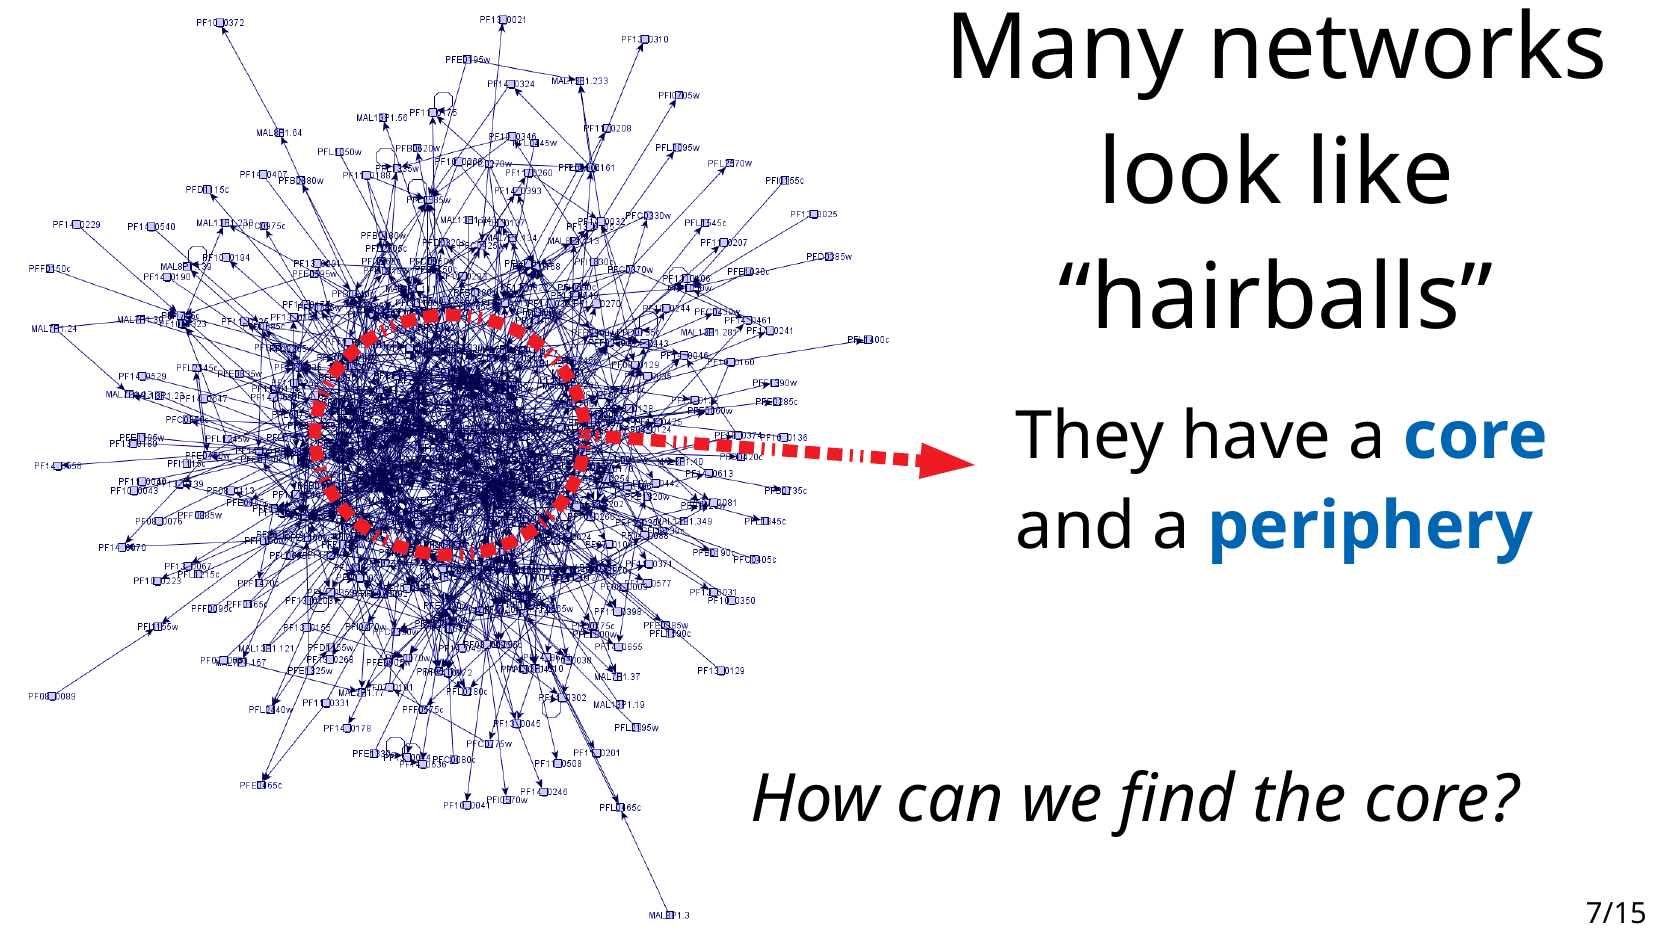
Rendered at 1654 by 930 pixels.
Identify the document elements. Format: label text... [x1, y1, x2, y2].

picture [15, 1, 901, 930]
title Many networks look like “hairballs” [901, 38, 1653, 298]
list They have a core and a periphery [1015, 386, 1564, 627]
list How can we find the core? [750, 750, 1621, 871]
